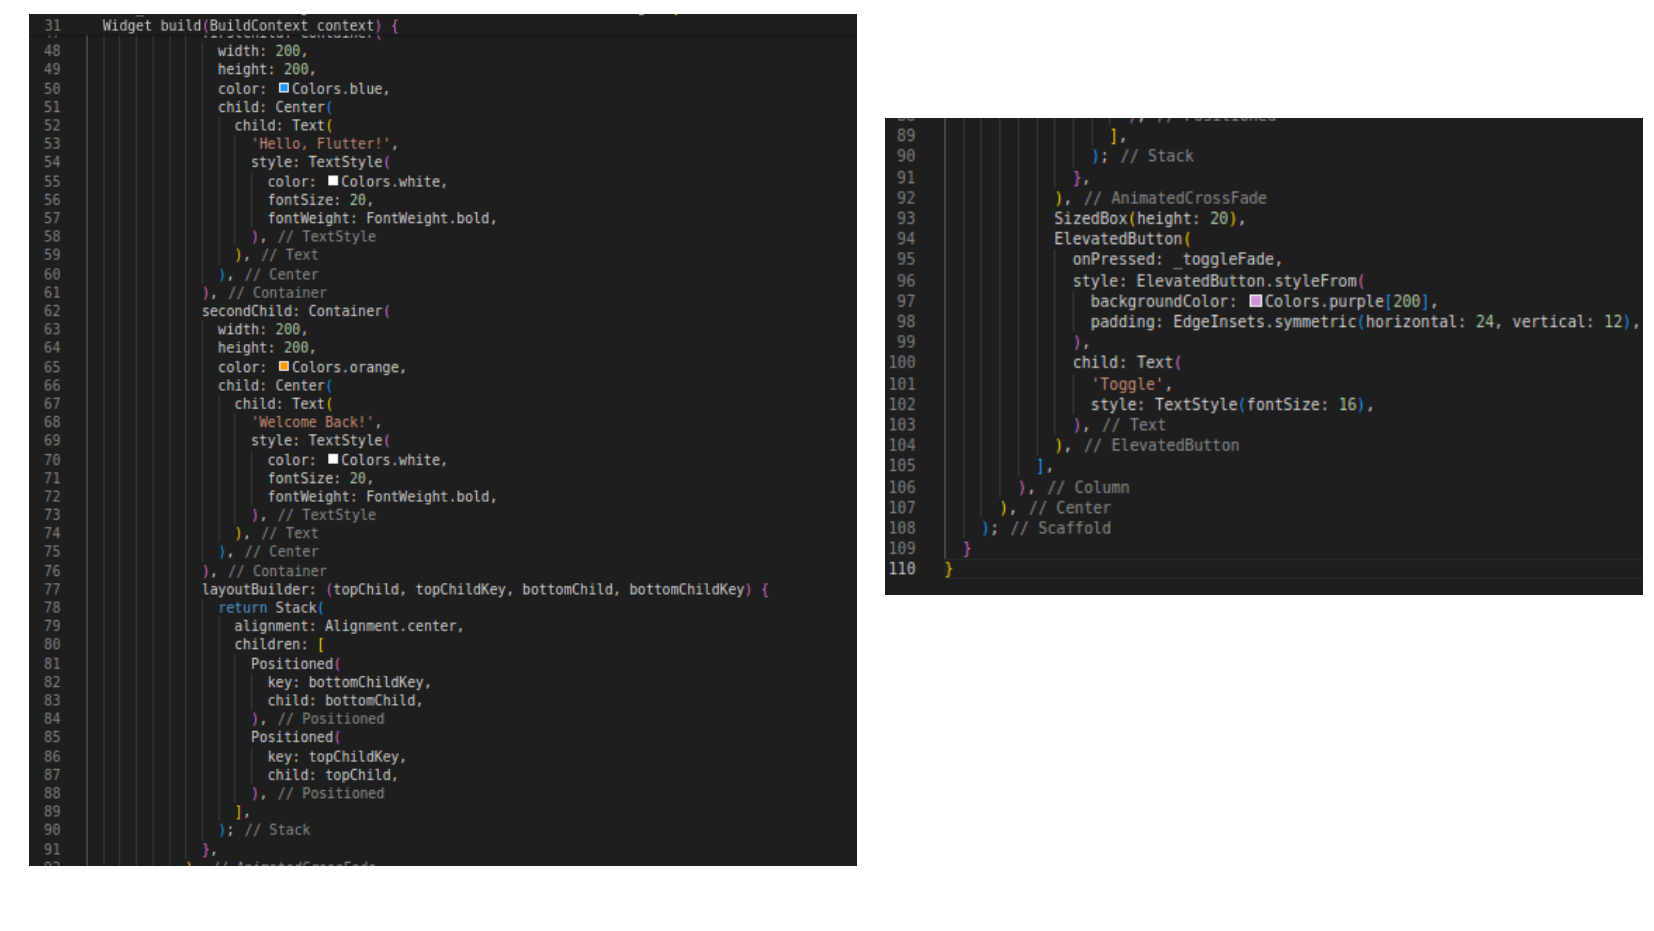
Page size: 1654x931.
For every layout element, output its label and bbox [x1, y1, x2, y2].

picture [885, 118, 1643, 595]
picture [29, 14, 857, 866]
